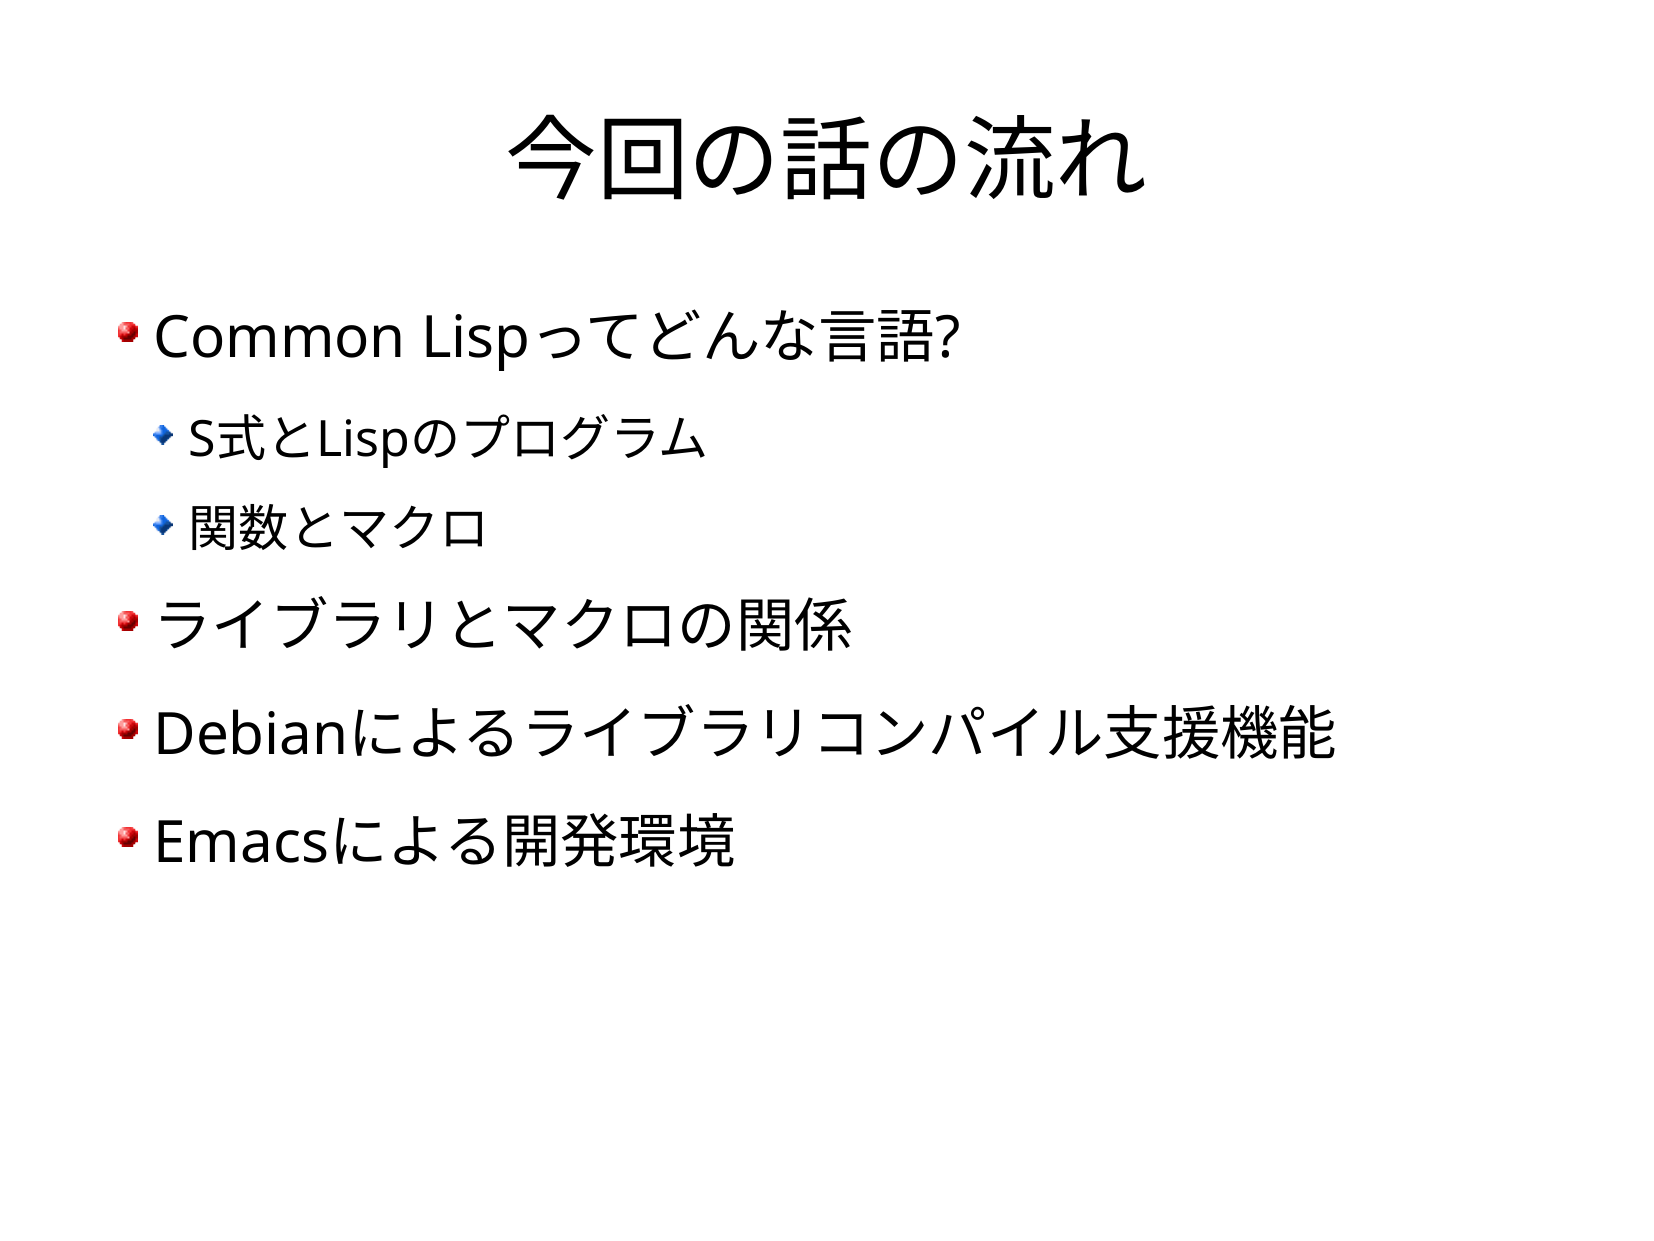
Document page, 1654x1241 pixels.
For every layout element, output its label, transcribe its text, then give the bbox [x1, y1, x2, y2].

list Common Lispってどんな言語? S式とLispのプログラム 関数とマクロ ライブラリとマクロの関係 Debianによるライブラリコンパイル支援機能 Emacsによる開発環境 [82, 290, 1571, 1109]
title 今回の話の流れ [82, 56, 1571, 250]
